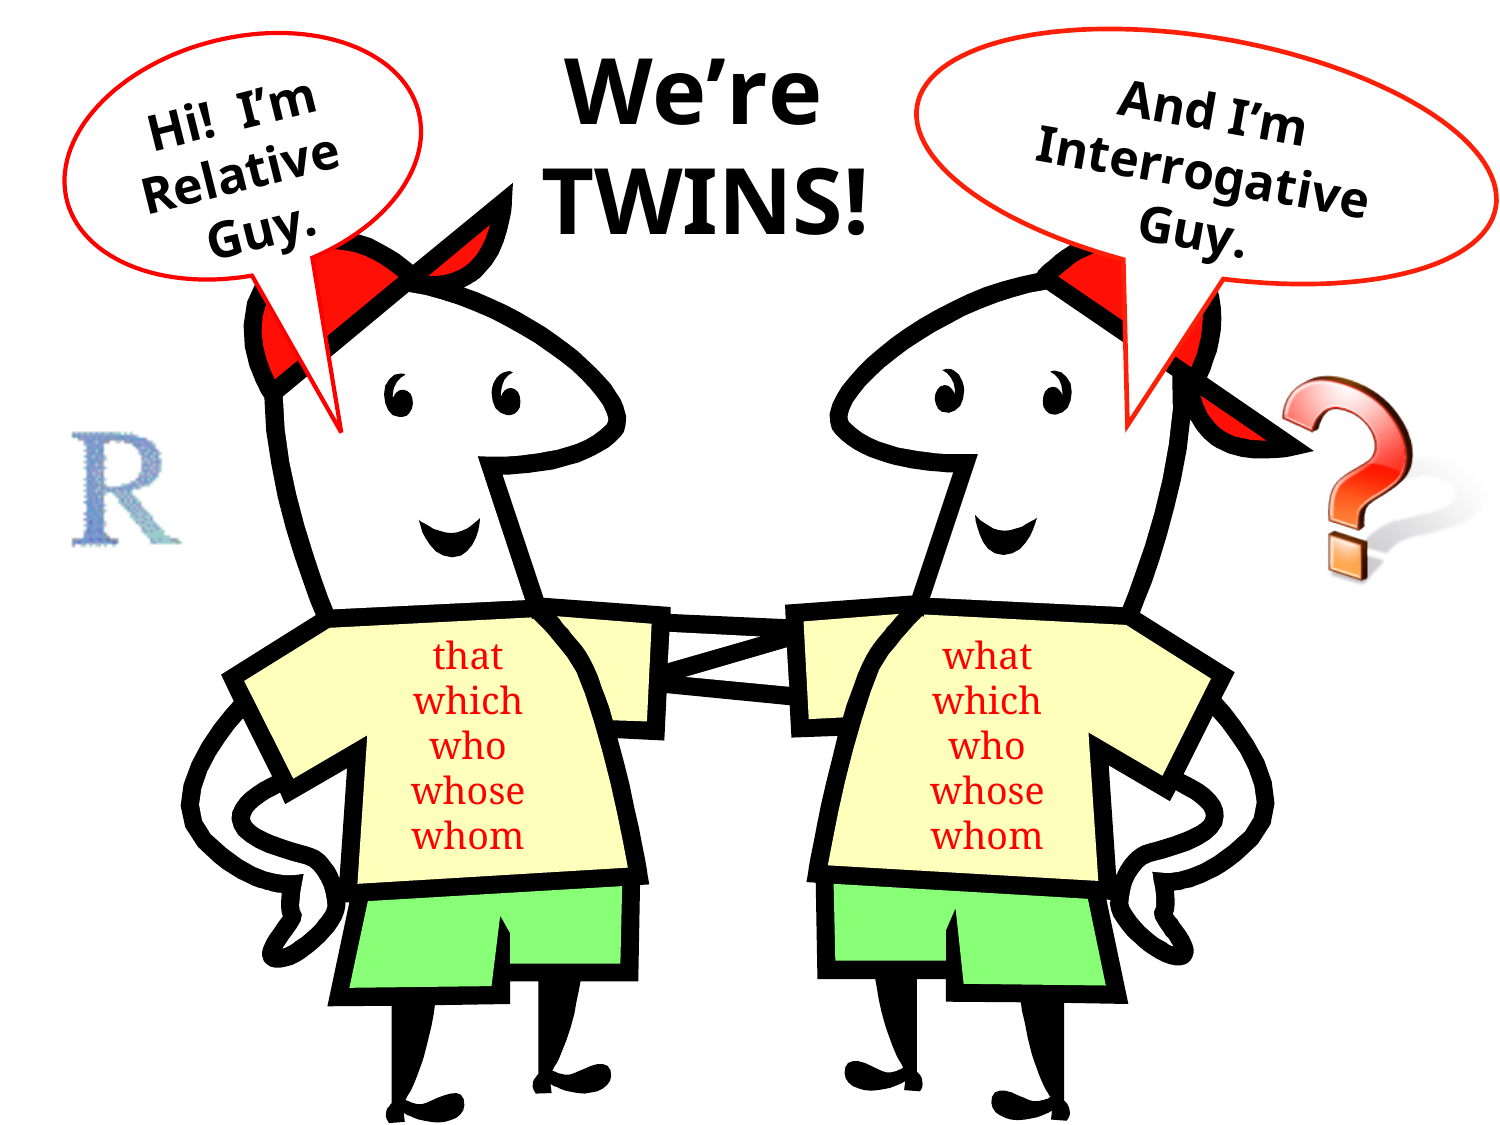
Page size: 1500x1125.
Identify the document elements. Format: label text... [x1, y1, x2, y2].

text_box what which who whose whom [887, 624, 1088, 866]
text_box Hi! I’m Relative Guy. [64, 33, 422, 433]
text_box And I’m Interrogative Guy. [916, 28, 1497, 426]
text_box We’re TWINS! [499, 24, 888, 182]
text_box Relative [62, 124, 82, 186]
text_box that which who whose whom [395, 624, 541, 866]
picture [24, 182, 1488, 1125]
